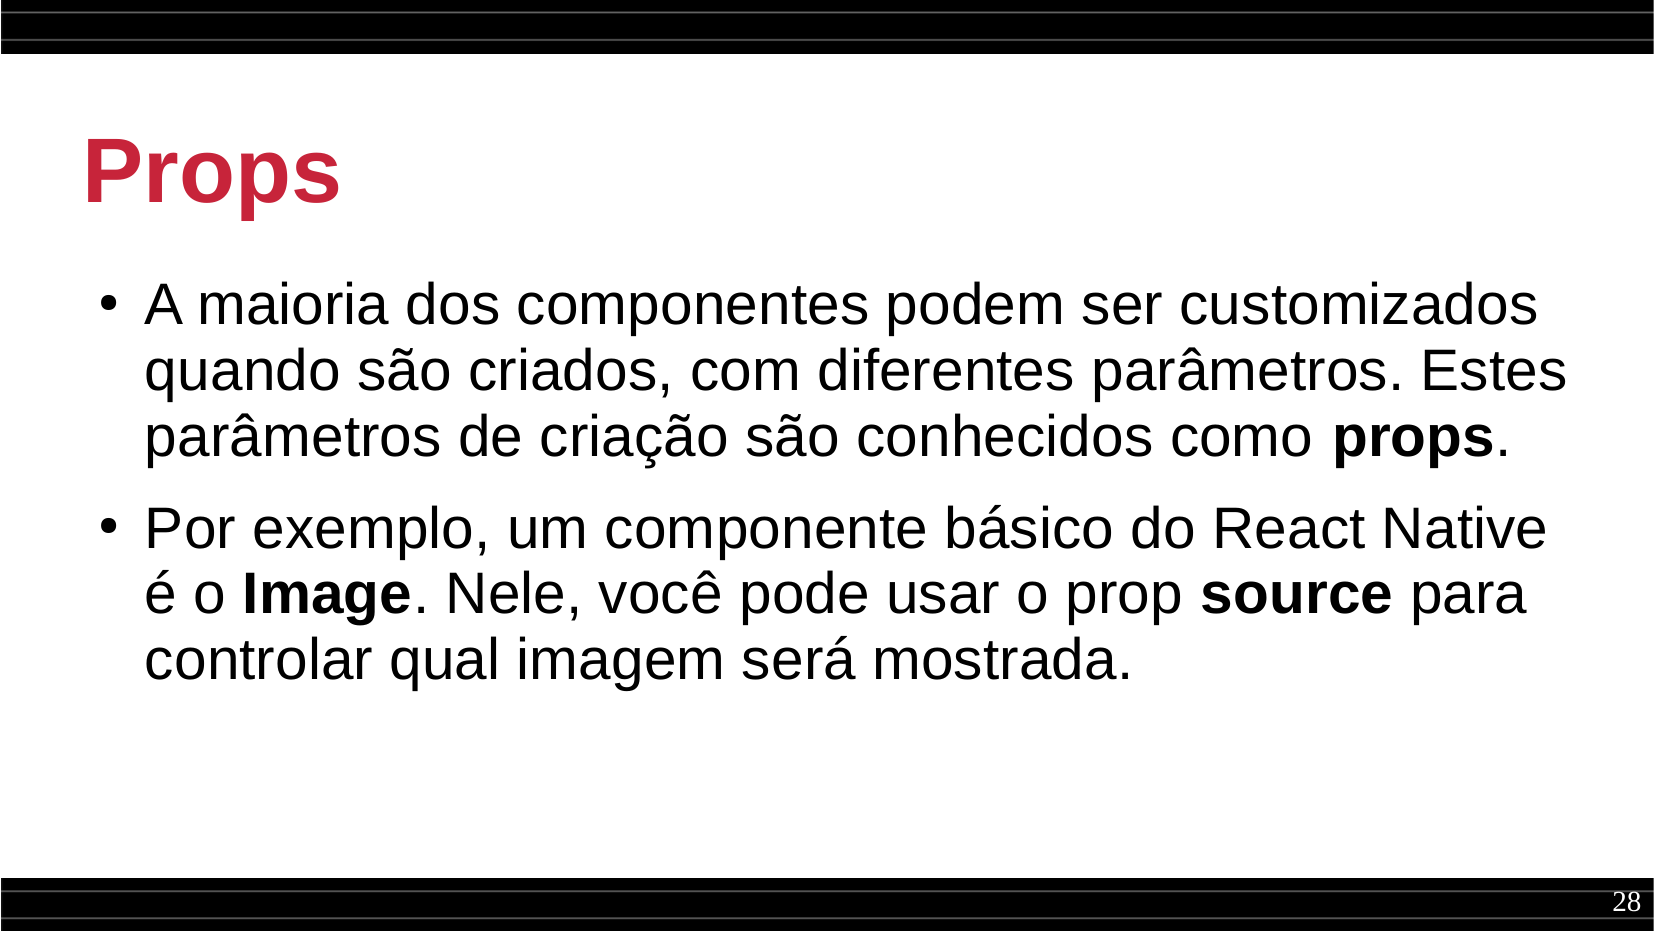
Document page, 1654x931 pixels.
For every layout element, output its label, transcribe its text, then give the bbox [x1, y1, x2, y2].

picture [1, 878, 1654, 931]
picture [1, 0, 1654, 54]
list A maioria dos componentes podem ser customizados quando são criados, com diferentes parâmetros. Estes parâmetros de criação são conhecidos como props. Por exemplo, um componente básico do React Native é o Image. Nele, você pode usar o prop source para controlar qual imagem será mostrada. [82, 271, 1571, 758]
title Props [82, 92, 1571, 249]
